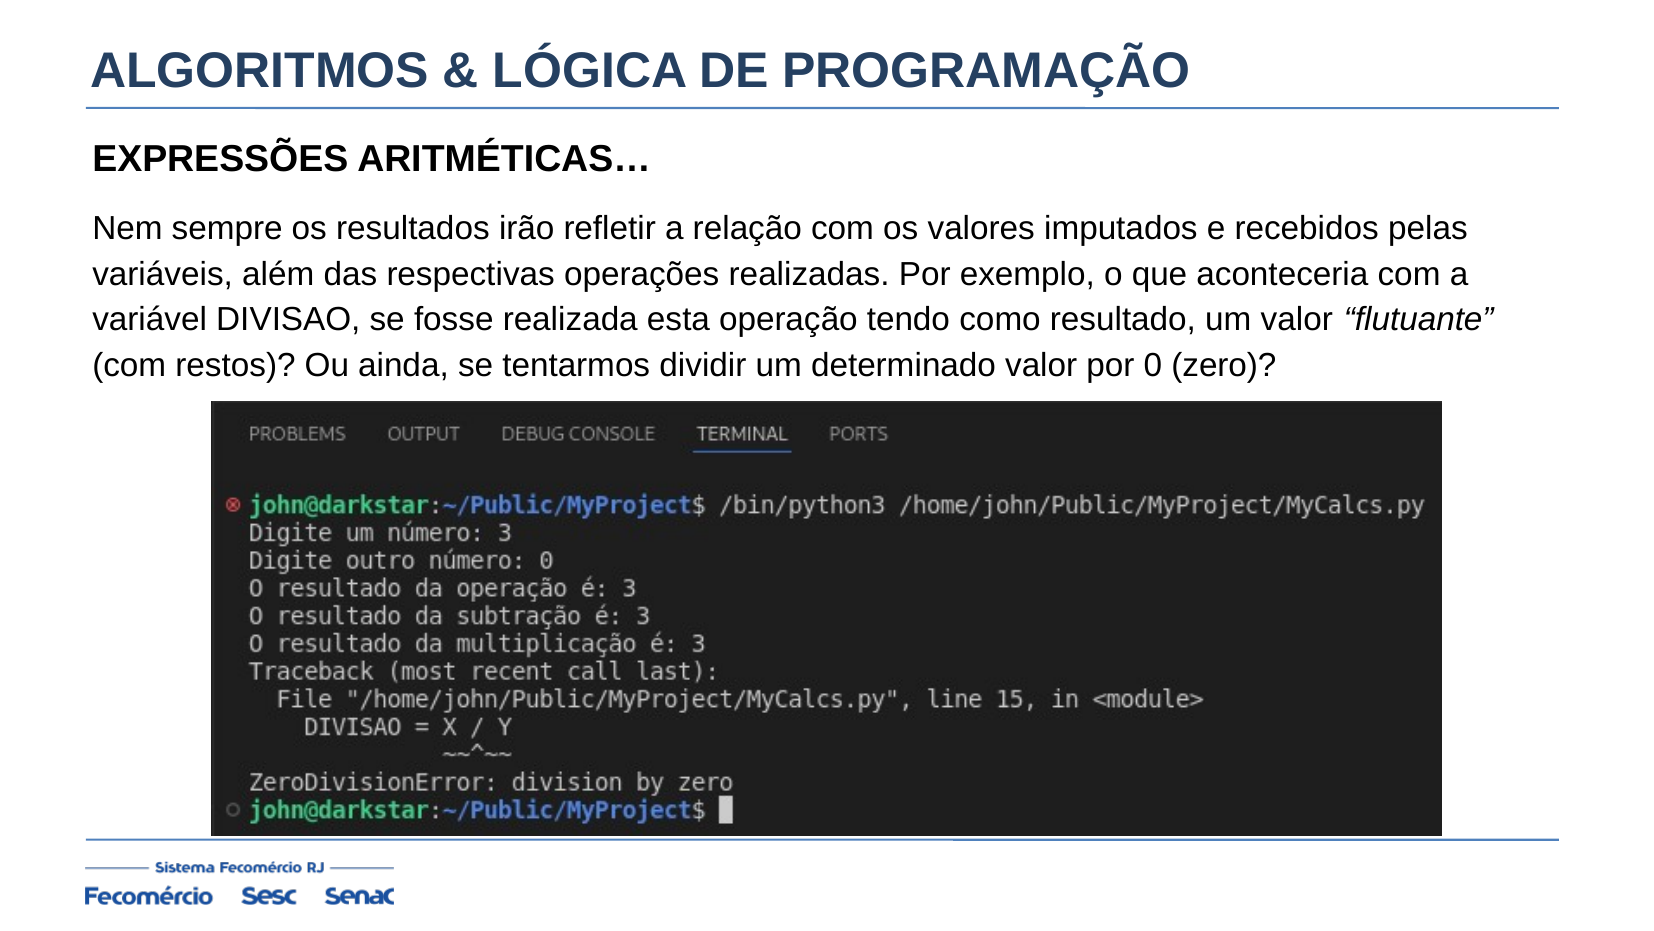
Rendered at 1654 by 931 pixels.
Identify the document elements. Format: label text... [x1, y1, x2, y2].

text_box EXPRESSÕES ARITMÉTICAS… Nem sempre os resultados irão refletir a relação com os valores imputados e recebidos pelas variáveis, além das respectivas operações realizadas. Por exemplo, o que aconteceria com a variável DIVISAO, se fosse realizada esta operação tendo como resultado, um valor “flutuante” (com restos)? Ou ainda, se tentarmos dividir um determinado valor por 0 (zero)? [77, 112, 1564, 836]
picture [62, 845, 416, 921]
picture [211, 401, 1442, 836]
text_box ALGORITMOS & LÓGICA DE PROGRAMAÇÃO [90, 32, 1564, 104]
